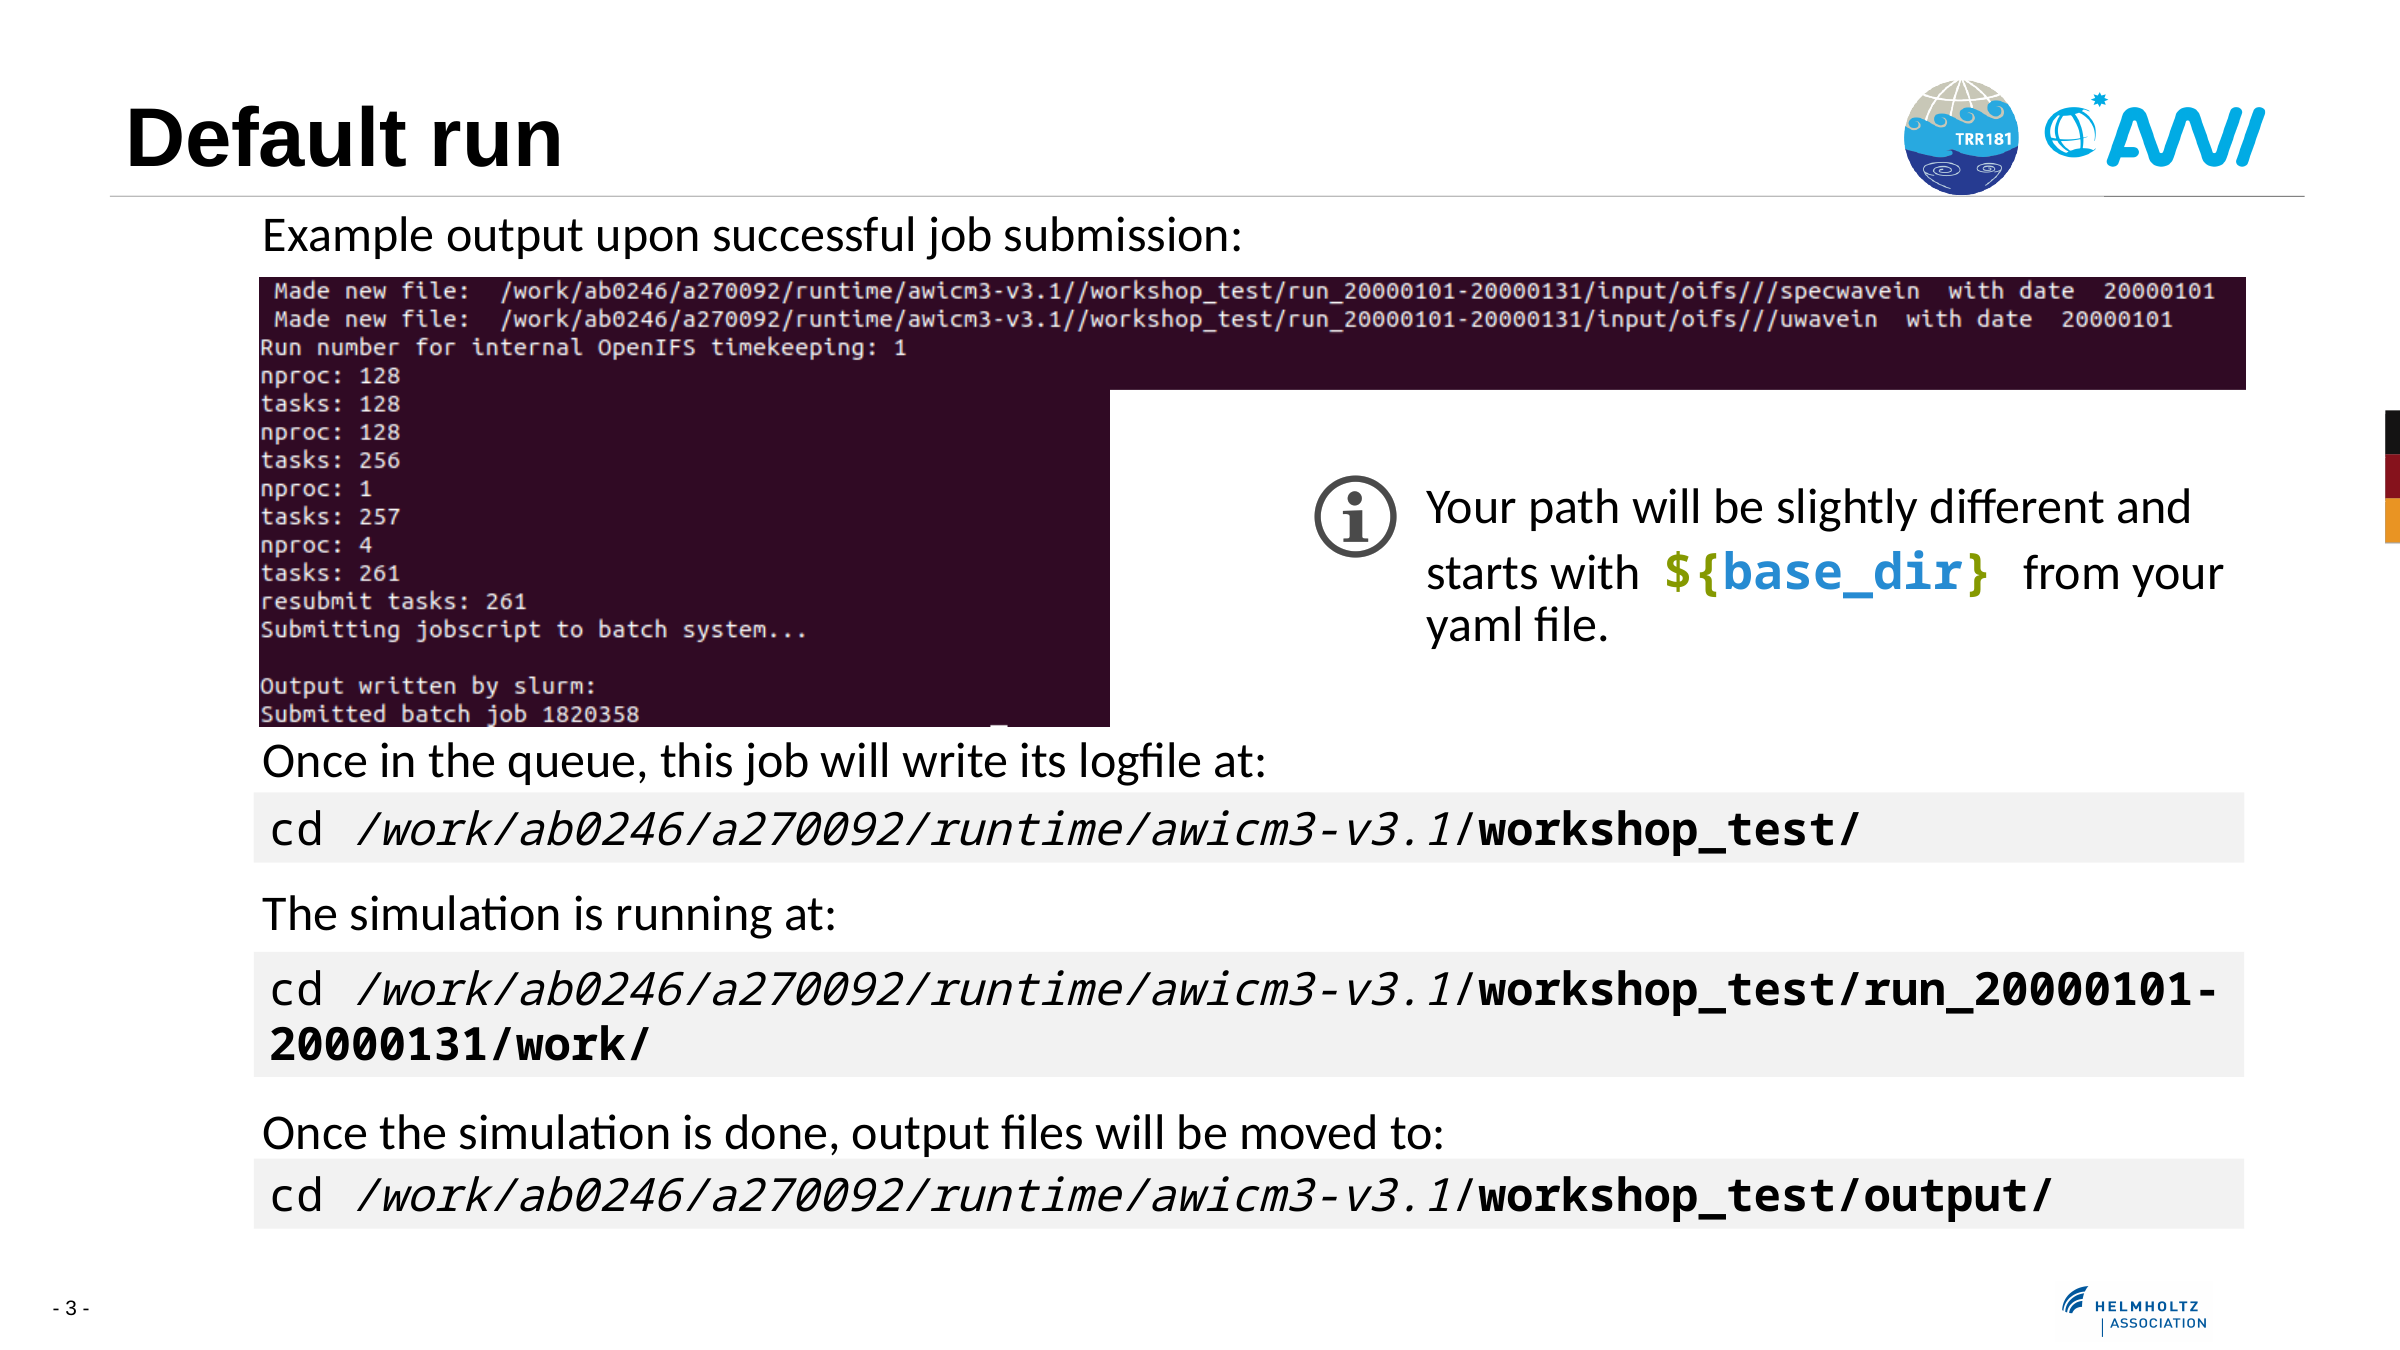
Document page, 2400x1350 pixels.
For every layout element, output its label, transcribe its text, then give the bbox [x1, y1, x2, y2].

picture [1305, 466, 1406, 567]
text_box cd /work/ab0246/a270092/runtime/awicm3-v3.1/workshop_test/run_20000101-20000131/work/ [253, 951, 2245, 1077]
text_box Your path will be slightly different and starts with ${base_dir} from your yaml file. [1411, 478, 2251, 706]
text_box Default run [110, 75, 2297, 195]
text_box Once in the queue, this job will write its logfile at: [248, 732, 2245, 853]
text_box [1110, 389, 2256, 733]
text_box Once the simulation is done, output files will be moved to: [248, 1104, 2245, 1225]
text_box cd /work/ab0246/a270092/runtime/awicm3-v3.1/workshop_test/ [253, 792, 2245, 863]
picture [259, 277, 2246, 727]
picture [2055, 1281, 2213, 1342]
text_box The simulation is running at: [248, 885, 2245, 1006]
text_box Example output upon successful job submission: [248, 206, 2245, 327]
text_box cd /work/ab0246/a270092/runtime/awicm3-v3.1/workshop_test/output/ [253, 1158, 2245, 1229]
